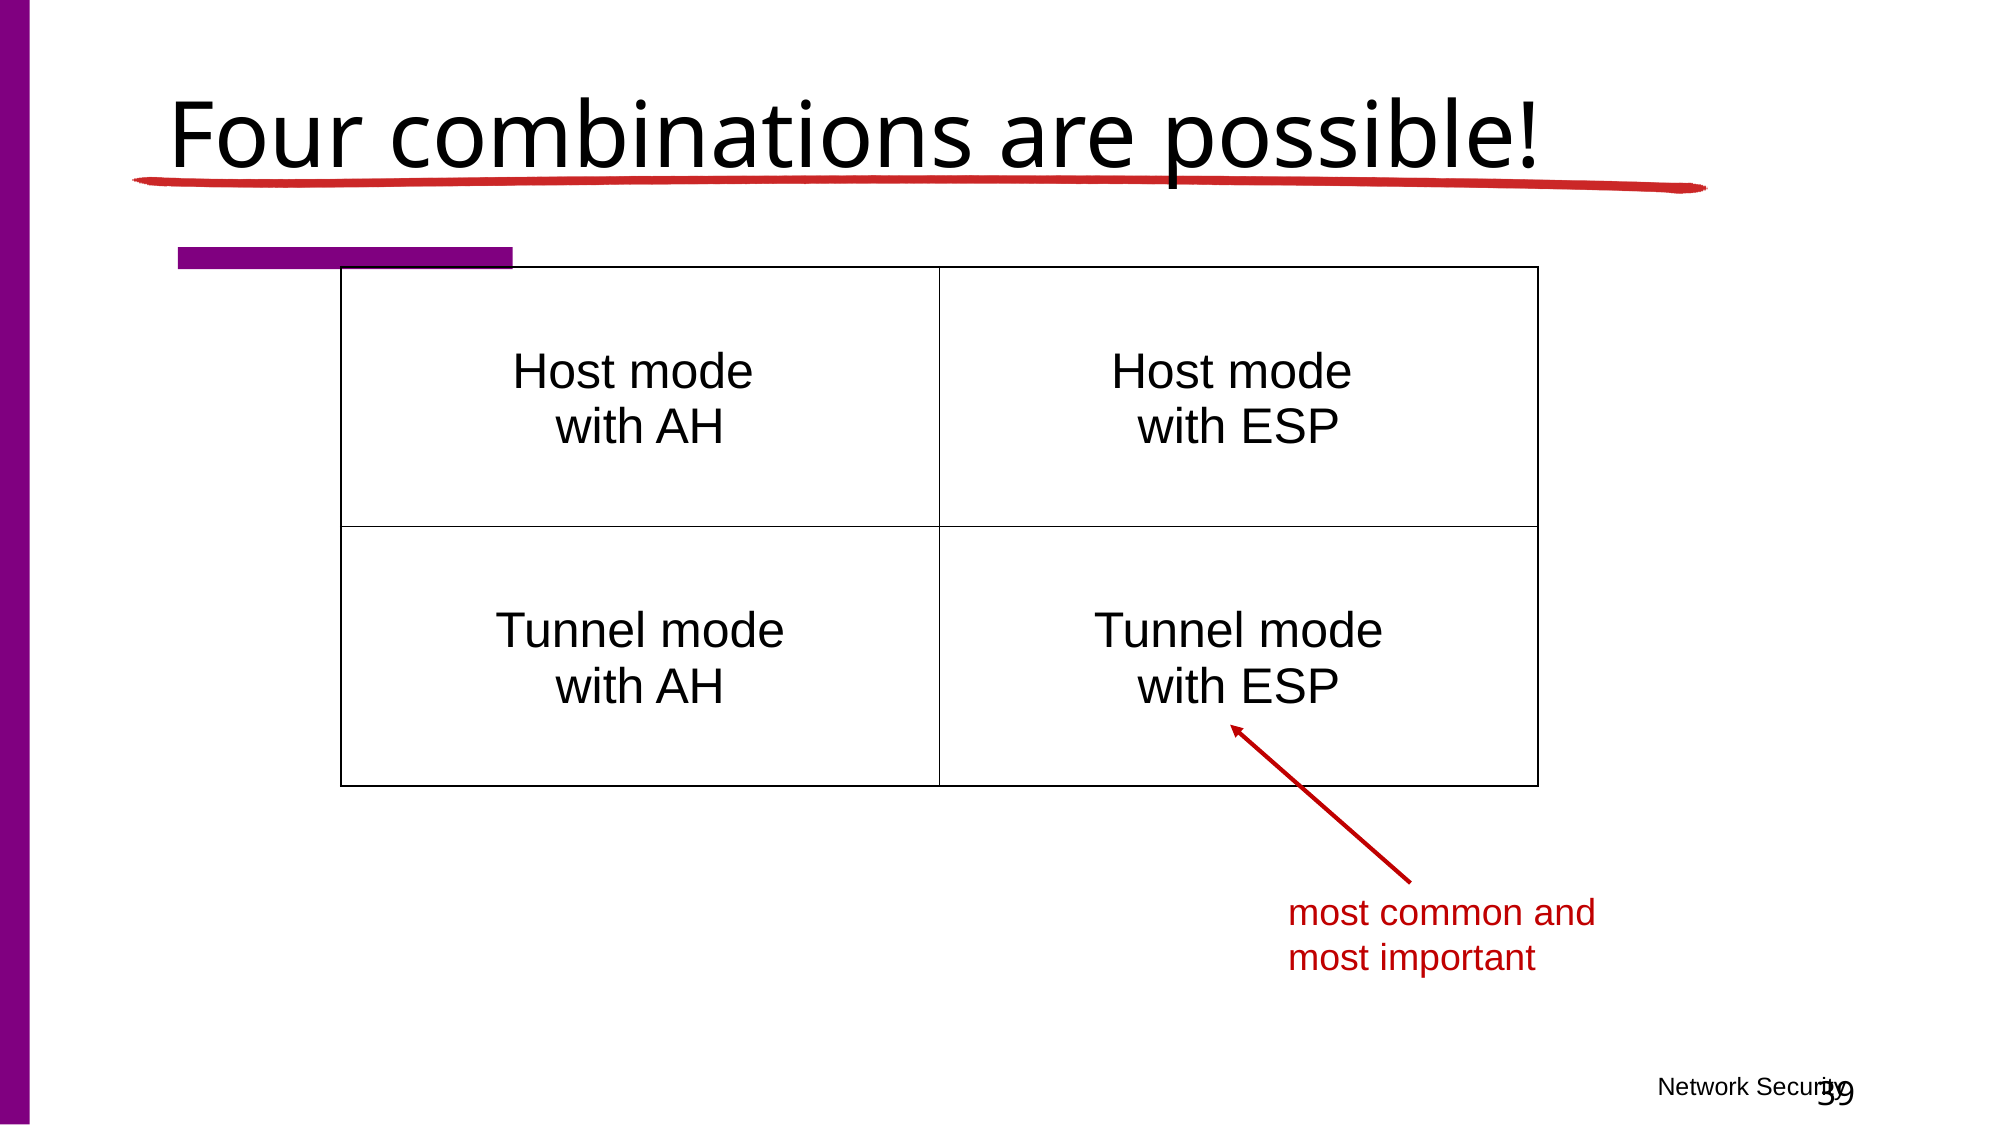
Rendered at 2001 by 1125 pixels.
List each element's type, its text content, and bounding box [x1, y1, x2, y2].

table_cell Tunnel mode with AH [342, 527, 939, 785]
text_box Network Security [1016, 1062, 1862, 1114]
title Four combinations are possible! [116, 37, 1817, 225]
table_header Host mode with AH [342, 268, 939, 526]
text_box most common and most important [1273, 880, 1611, 986]
table_header Host mode with ESP [940, 268, 1537, 526]
table_cell Tunnel mode with ESP [940, 527, 1537, 785]
